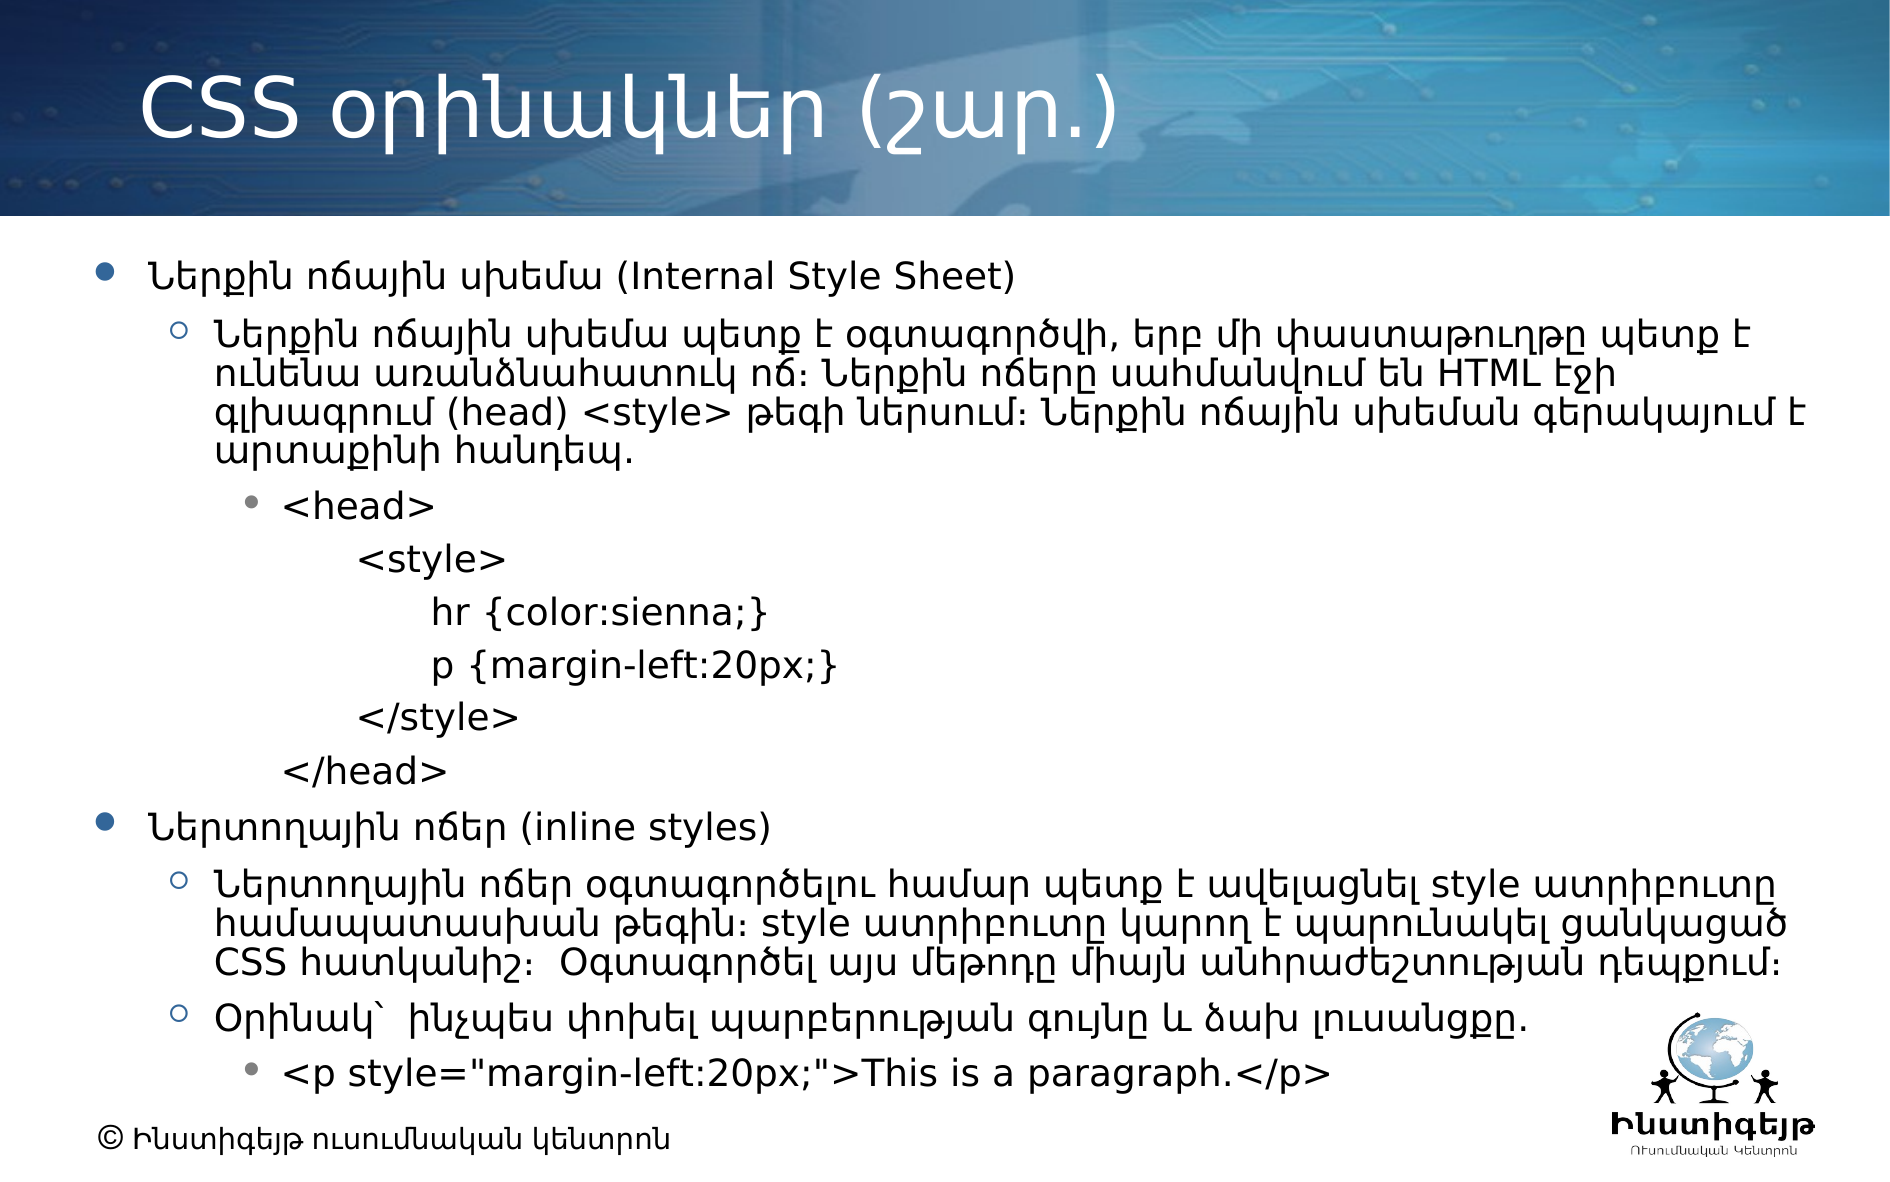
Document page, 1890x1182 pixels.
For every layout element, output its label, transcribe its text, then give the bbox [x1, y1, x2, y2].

picture [1612, 1012, 1815, 1157]
text_box CSS օրինակներ (շար.) [138, 82, 1801, 87]
picture [0, 0, 1890, 216]
list Ներքին ոճային սխեմա (Internal Style Sheet) Ներքին ոճային սխեմա պետք է օգտագործվի, երբ մի փաստաթուղթը պետք է ունենա առանձնահատուկ ոճ։ Ներքին ոճերը սահմանվում են HTML էջի գլխագրում (head) <style> թեգի ներսում։ Ներքին ոճային սխեման գերակայում է արտաքինի հանդեպ․ <head> <style> hr {color:sienna;} p {margin-left:20px;} </style> </head> Ներտողային ոճեր (inline styles) Ներտողային ոճեր օգտագործելու համար պետք է ավելացնել style ատրիբուտը համապատասխան թեգին։ style ատրիբուտը կարող է պարունակել ցանկացած CSS հատկանիշ։ Օգտագործել այս մեթոդը միայն անհրաժեշտության դեպքում։ Օրինակ՝ ինչպես փոխել պարբերության գույնը և ձախ լուսանցքը․ <p style="margin-left:20px;">This is a paragraph.</p> [93, 258, 1838, 289]
